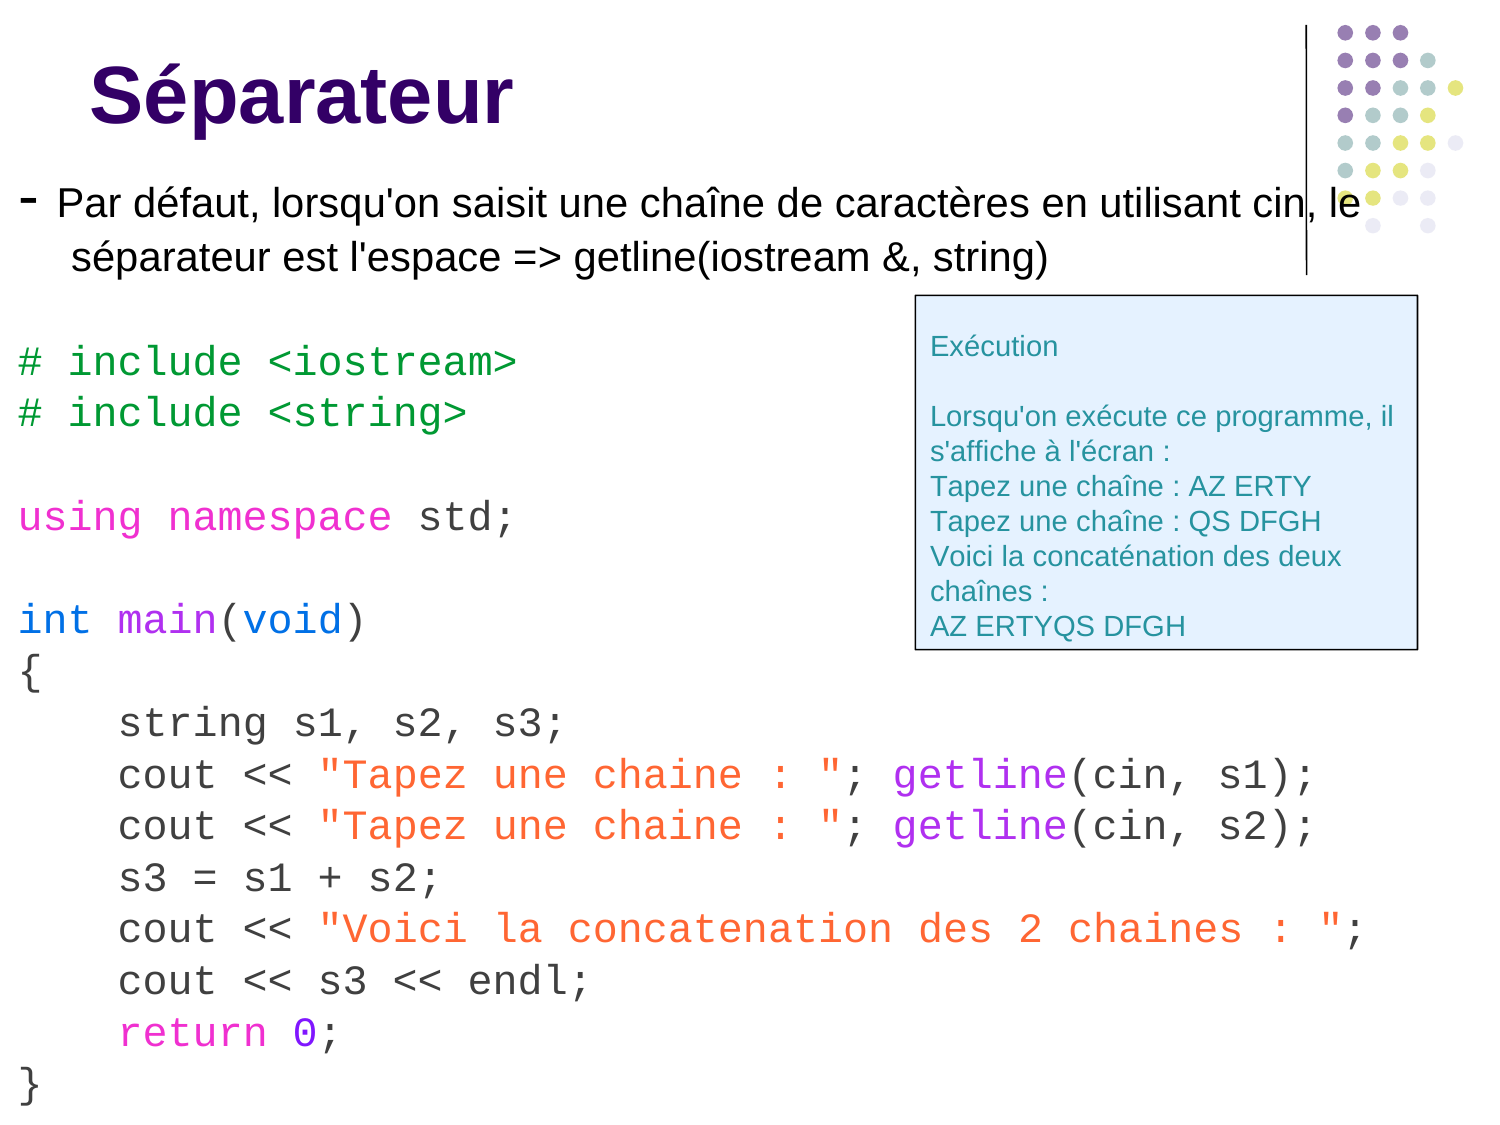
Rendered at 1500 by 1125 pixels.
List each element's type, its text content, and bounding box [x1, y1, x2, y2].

title Séparateur [74, 16, 1308, 147]
list - Par défaut, lorsqu'on saisit une chaîne de caractères en utilisant cin, le séparateur est l'espace => getline(iostream &, string) # include <iostream> # include <string> using namespace std; int main(void) { string s1, s2, s3; cout << "Tapez une chaine : "; getline(cin, s1); cout << "Tapez une chaine : "; getline(cin, s2); s3 = s1 + s2; cout << "Voici la concatenation des 2 chaines : "; cout << s3 << endl; return 0; } [0, 147, 1464, 1114]
text_box [915, 295, 1418, 650]
